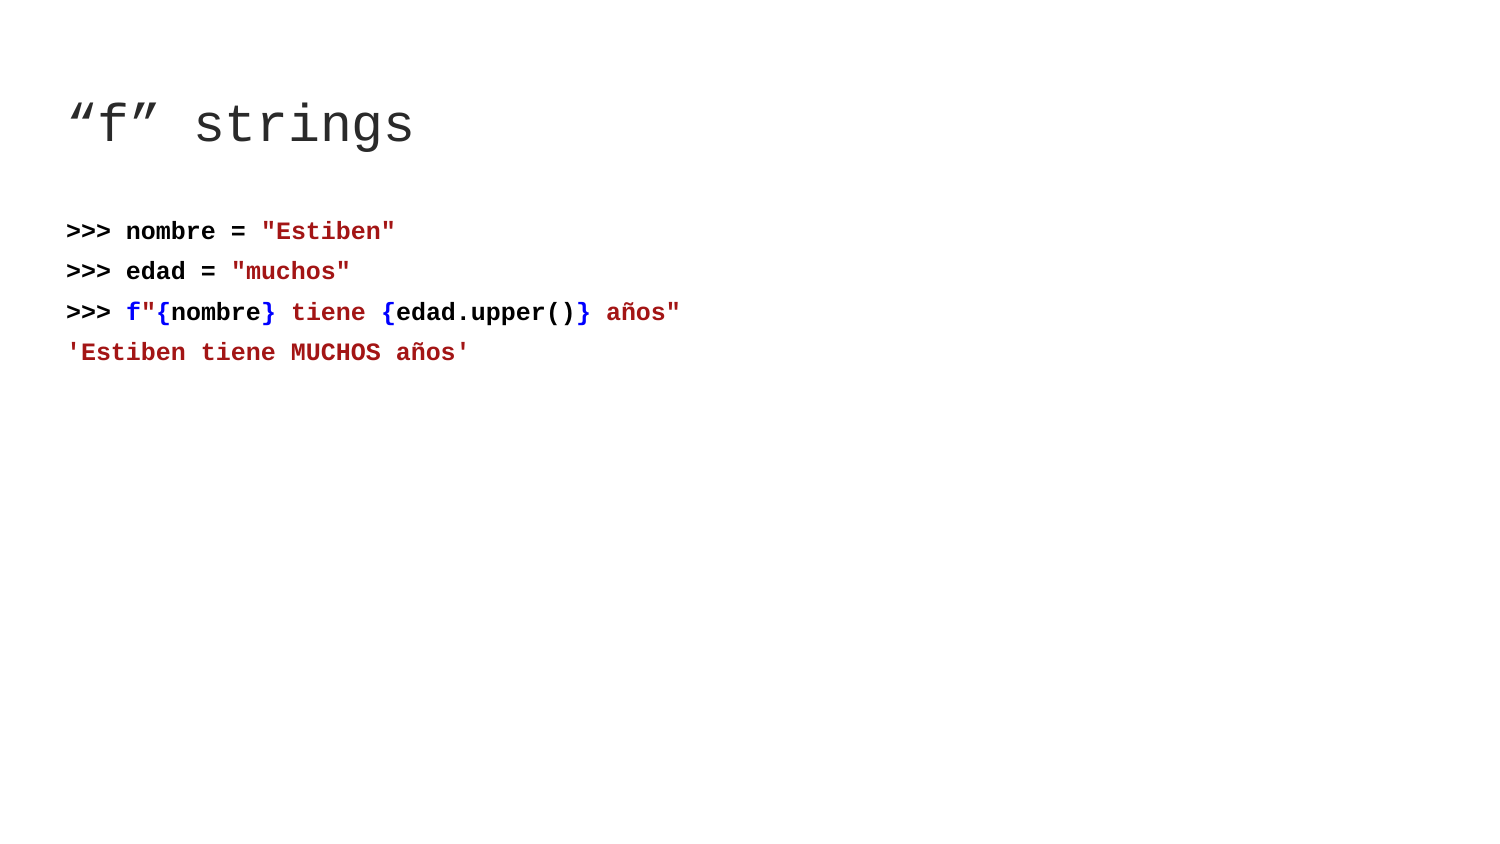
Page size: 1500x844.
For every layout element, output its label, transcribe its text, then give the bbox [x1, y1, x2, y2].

title “f” strings [51, 72, 1449, 167]
list >>> nombre = "Estiben" >>> edad = "muchos" >>> f"{nombre} tiene {edad.upper()} años" 'Estiben tiene MUCHOS años' [51, 189, 1449, 694]
